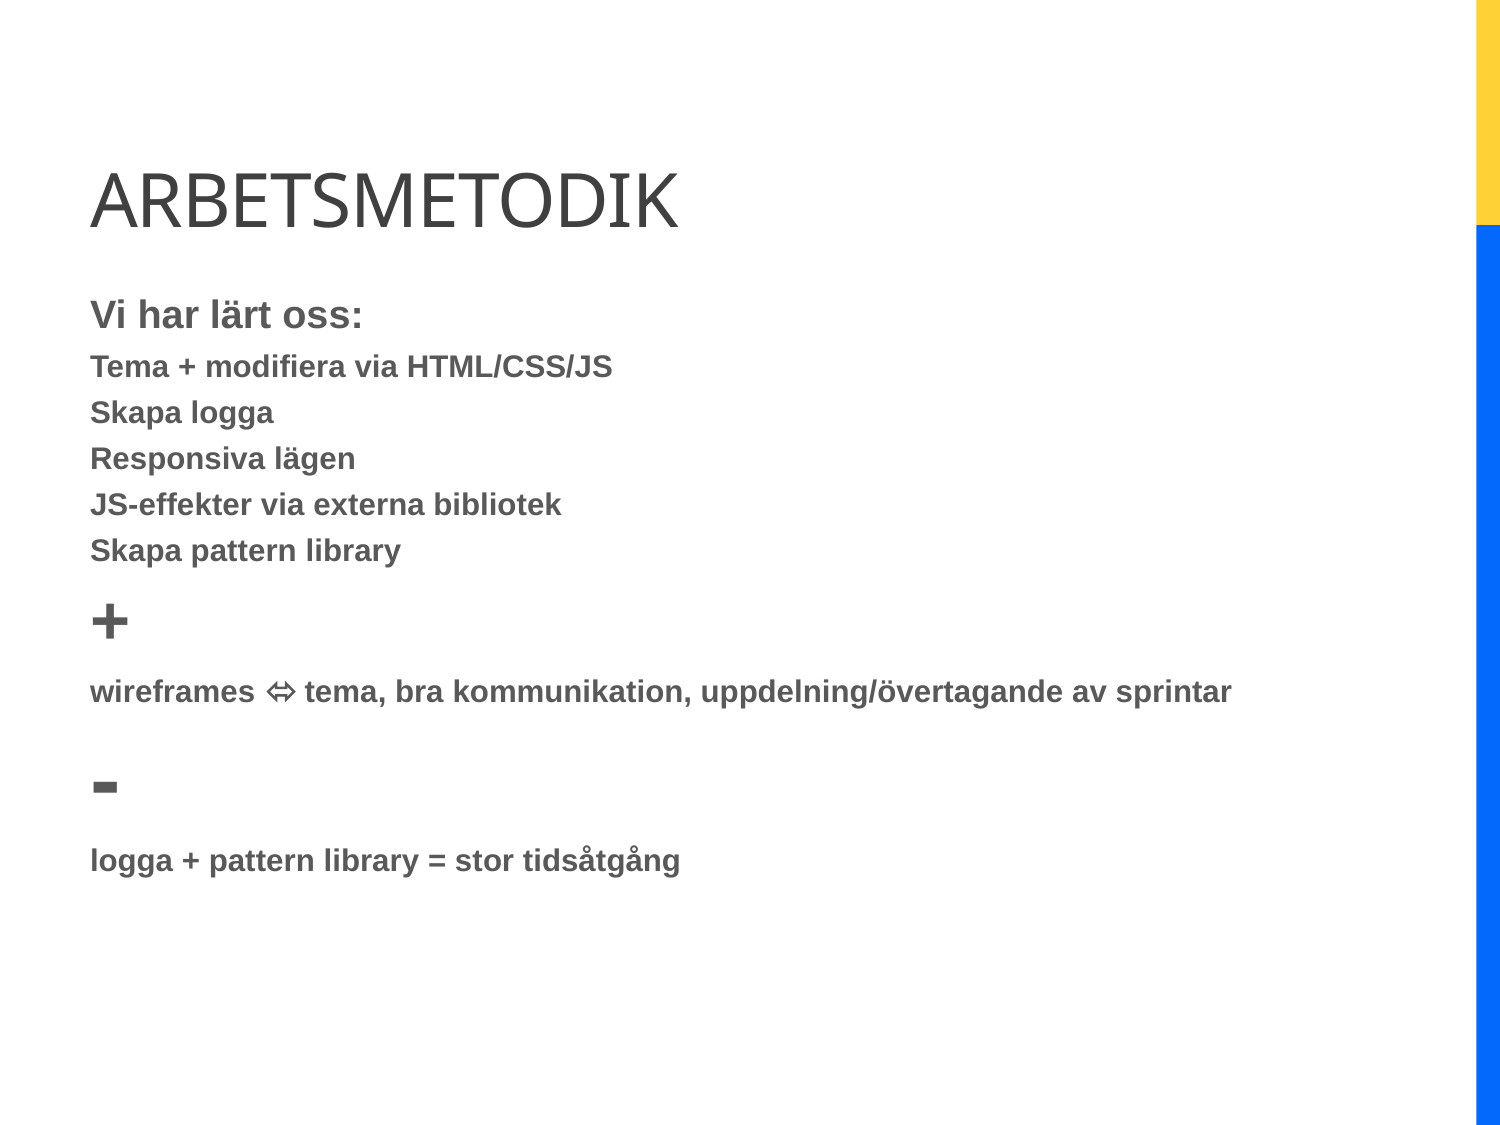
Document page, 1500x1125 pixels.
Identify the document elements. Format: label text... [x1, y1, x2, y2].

list Vi har lärt oss: Tema + modifiera via HTML/CSS/JS Skapa logga Responsiva lägen JS-effekter via externa bibliotek Skapa pattern library + wireframes  tema, bra kommunikation, uppdelning/övertagande av sprintar - logga + pattern library = stor tidsåtgång [75, 287, 1326, 1005]
title arbetsmetodik [75, 25, 1026, 251]
